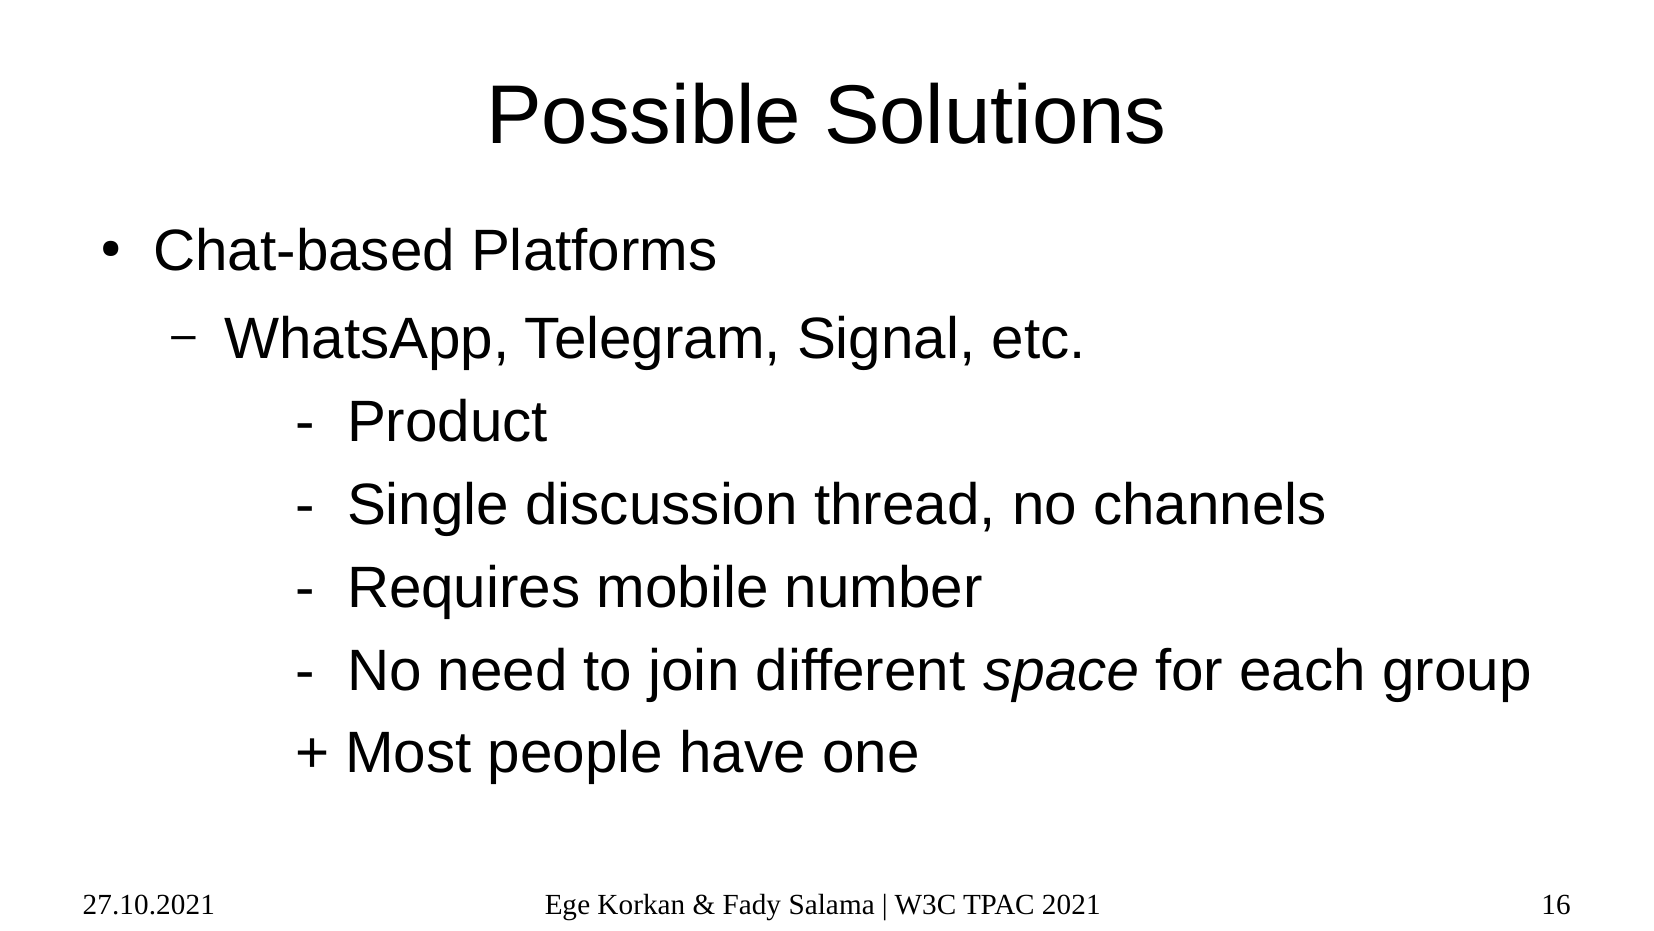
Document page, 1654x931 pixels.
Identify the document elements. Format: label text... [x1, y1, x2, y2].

list Chat-based Platforms WhatsApp, Telegram, Signal, etc. - Product - Single discussion thread, no channels - Requires mobile number - No need to join different space for each group + Most people have one [82, 217, 1571, 758]
title Possible Solutions [82, 37, 1571, 193]
